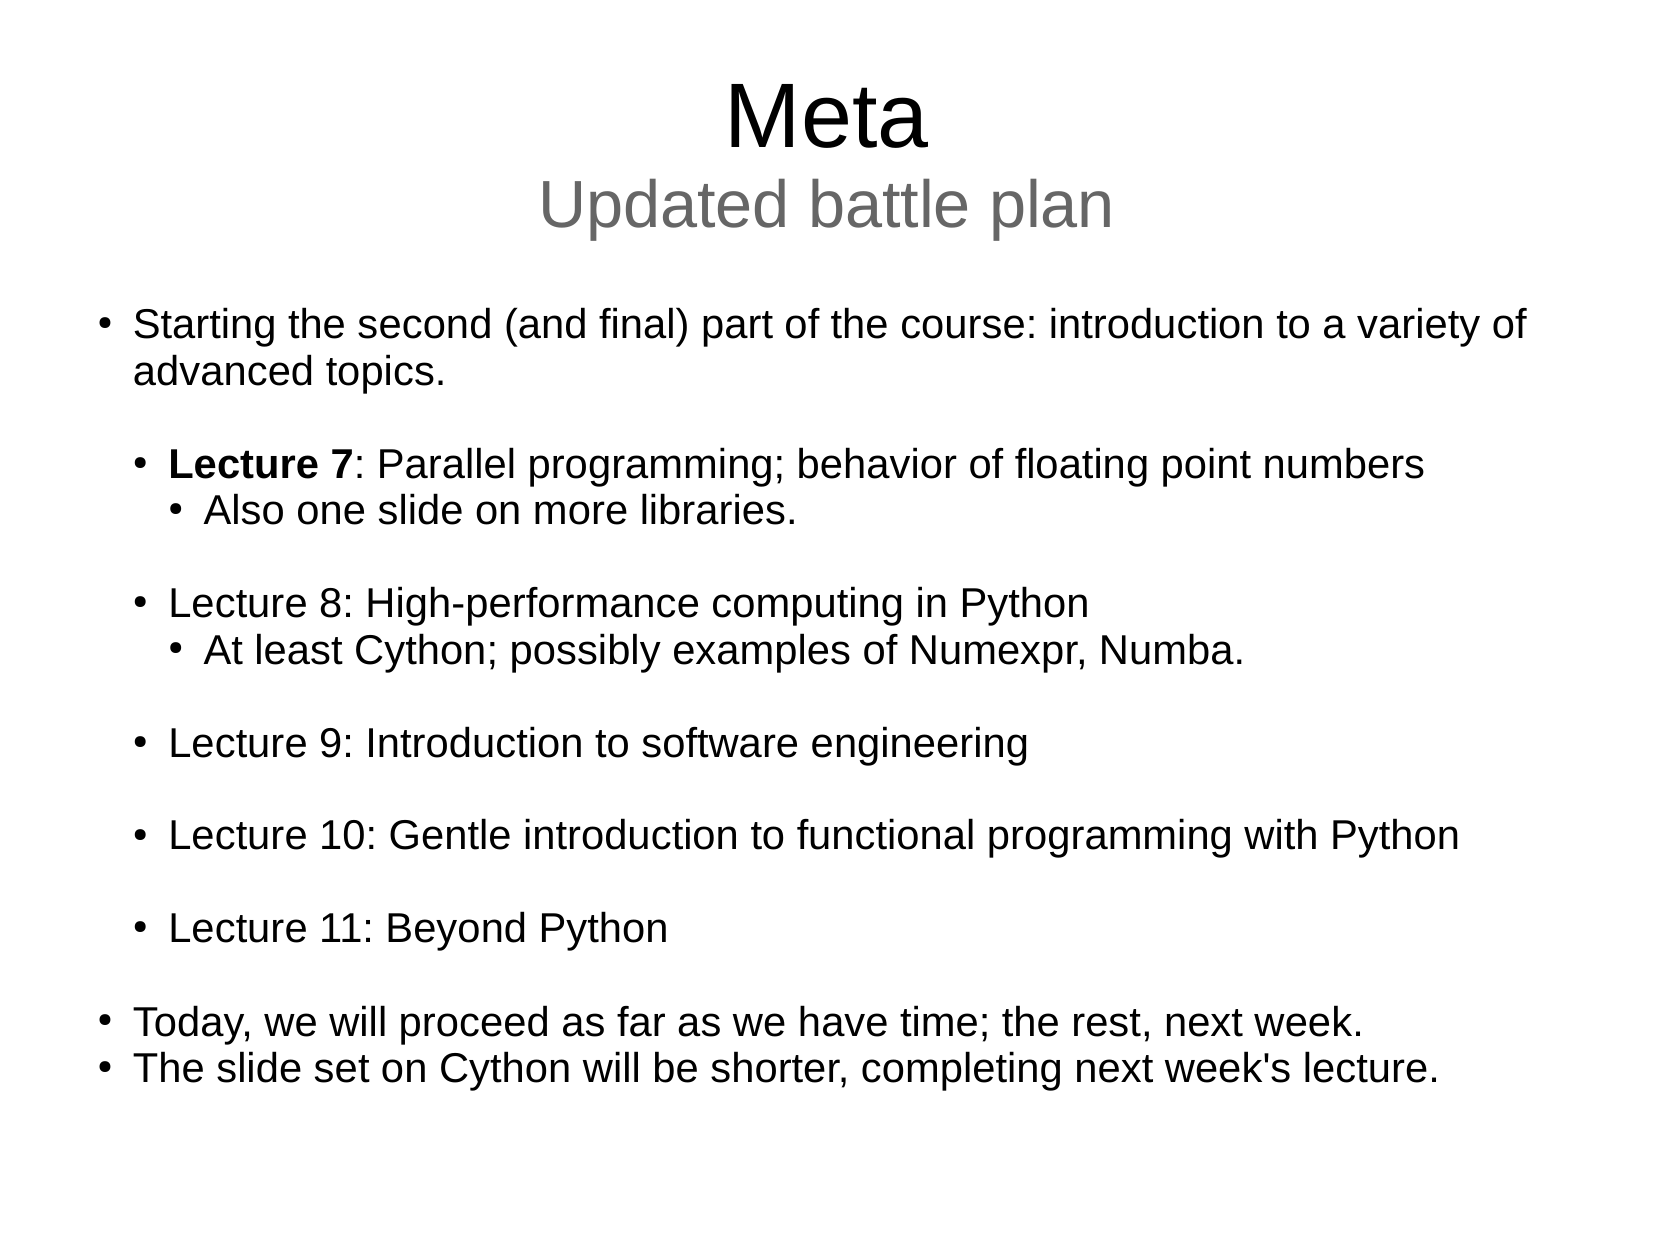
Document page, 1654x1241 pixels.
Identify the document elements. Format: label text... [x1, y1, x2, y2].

title Meta Updated battle plan [82, 49, 1571, 257]
text_box Starting the second (and final) part of the course: introduction to a variety of advanced topics. Lecture 7: Parallel programming; behavior of floating point numbers Also one slide on more libraries. Lecture 8: High-performance computing in Python At least Cython; possibly examples of Numexpr, Numba. Lecture 9: Introduction to software engineering Lecture 10: Gentle introduction to functional programming with Python Lecture 11: Beyond Python Today, we will proceed as far as we have time; the rest, next week. The slide set on Cython will be shorter, completing next week's lecture. [82, 293, 1561, 1108]
